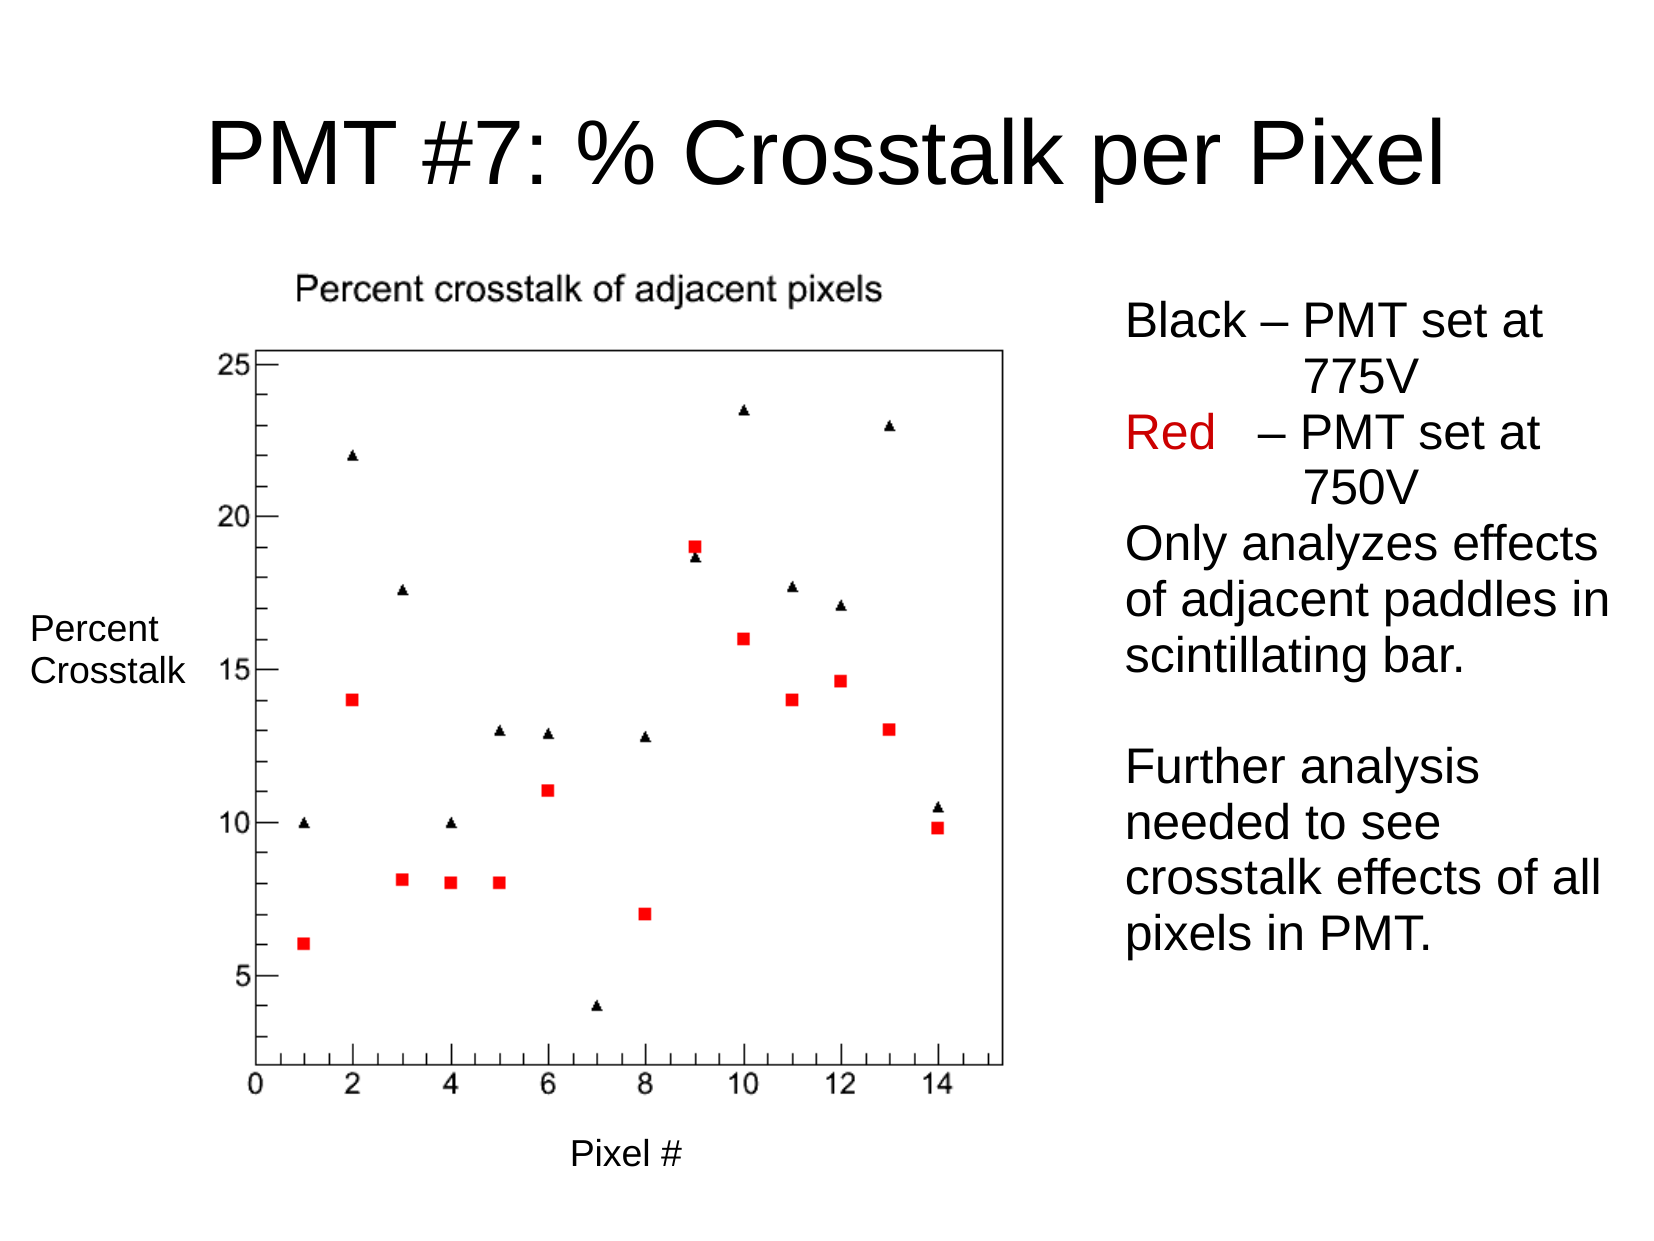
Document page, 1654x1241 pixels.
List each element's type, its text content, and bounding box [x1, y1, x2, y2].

text_box Black – PMT set at 775V Red – PMT set at 750V Only analyzes effects of adjacent paddles in scintillating bar. Further analysis needed to see crosstalk effects of all pixels in PMT. [1110, 285, 1654, 969]
text_box Pixel # [555, 1125, 841, 1216]
text_box Percent Crosstalk [15, 600, 211, 783]
title PMT #7: % Crosstalk per Pixel [82, 49, 1571, 257]
picture [163, 261, 1096, 1156]
text_box [585, 1035, 601, 1092]
